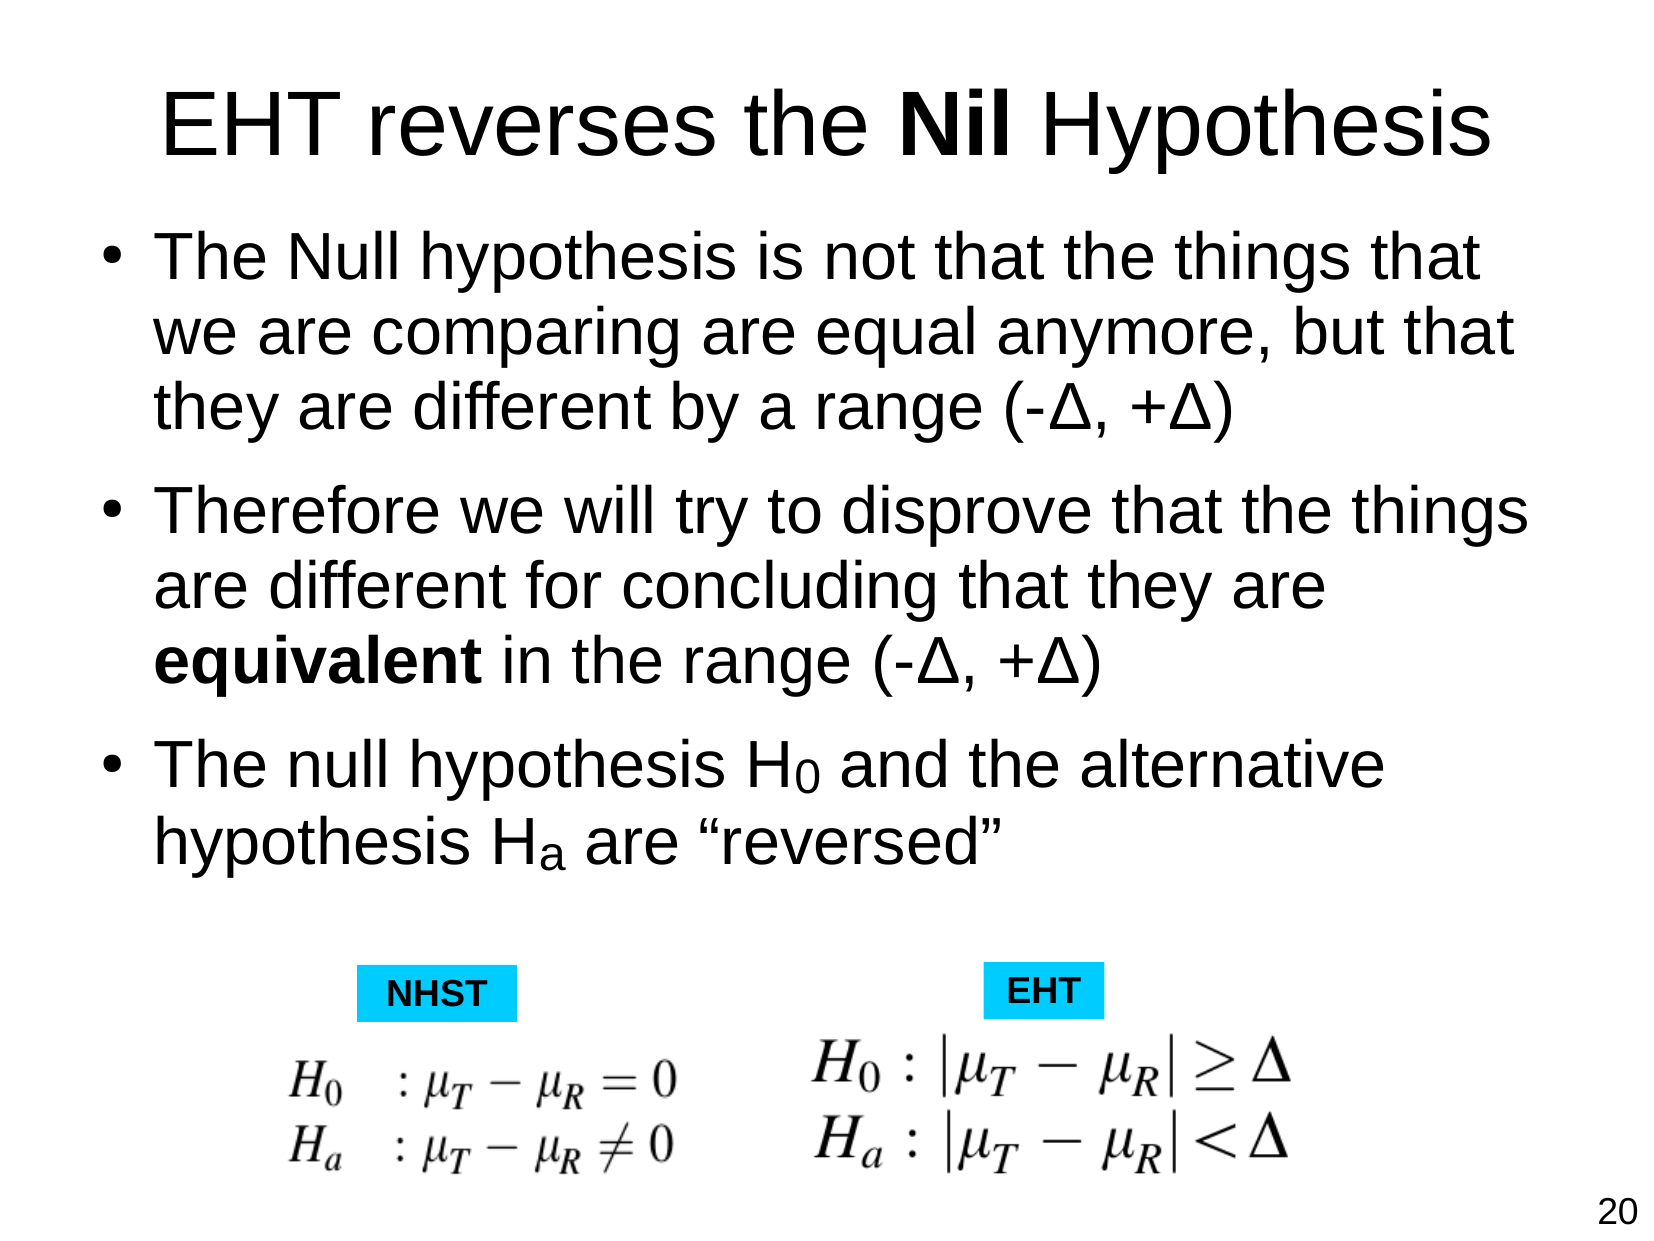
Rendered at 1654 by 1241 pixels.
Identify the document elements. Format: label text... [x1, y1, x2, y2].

list The Null hypothesis is not that the things that we are comparing are equal anymore, but that they are different by a range (-Δ, +Δ) Therefore we will try to disprove that the things are different for concluding that they are equivalent in the range (-Δ, +Δ) The null hypothesis H0 and the alternative hypothesis Ha are “reversed” [82, 219, 1571, 1010]
title EHT reverses the Nil Hypothesis [82, 49, 1571, 199]
picture [260, 1000, 1419, 1227]
text_box NHST [357, 964, 517, 1022]
text_box EHT [983, 962, 1105, 1019]
